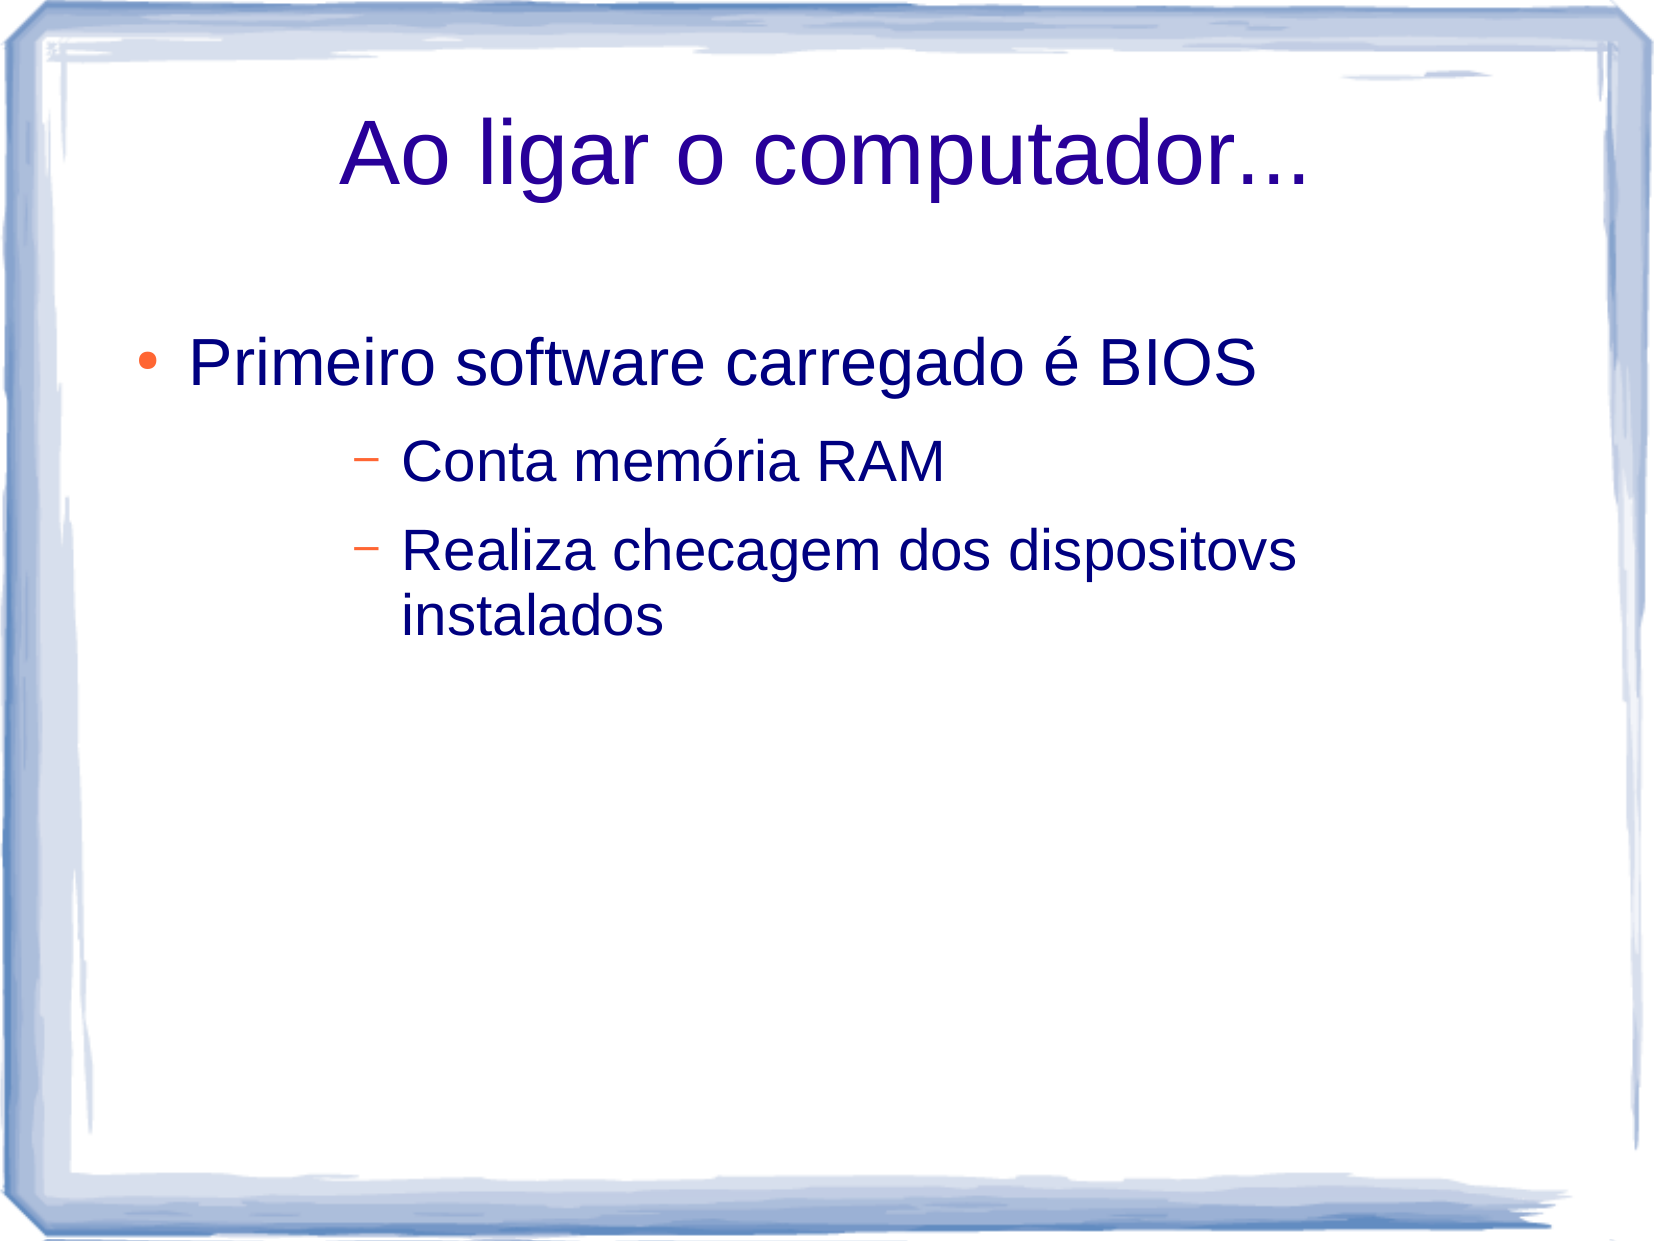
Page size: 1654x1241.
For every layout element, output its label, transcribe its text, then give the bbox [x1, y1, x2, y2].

list Primeiro software carregado é BIOS Conta memória RAM Realiza checagem dos dispositovs instalados [118, 324, 1571, 1045]
title Ao ligar o computador... [82, 49, 1571, 257]
picture [0, 0, 1654, 1241]
